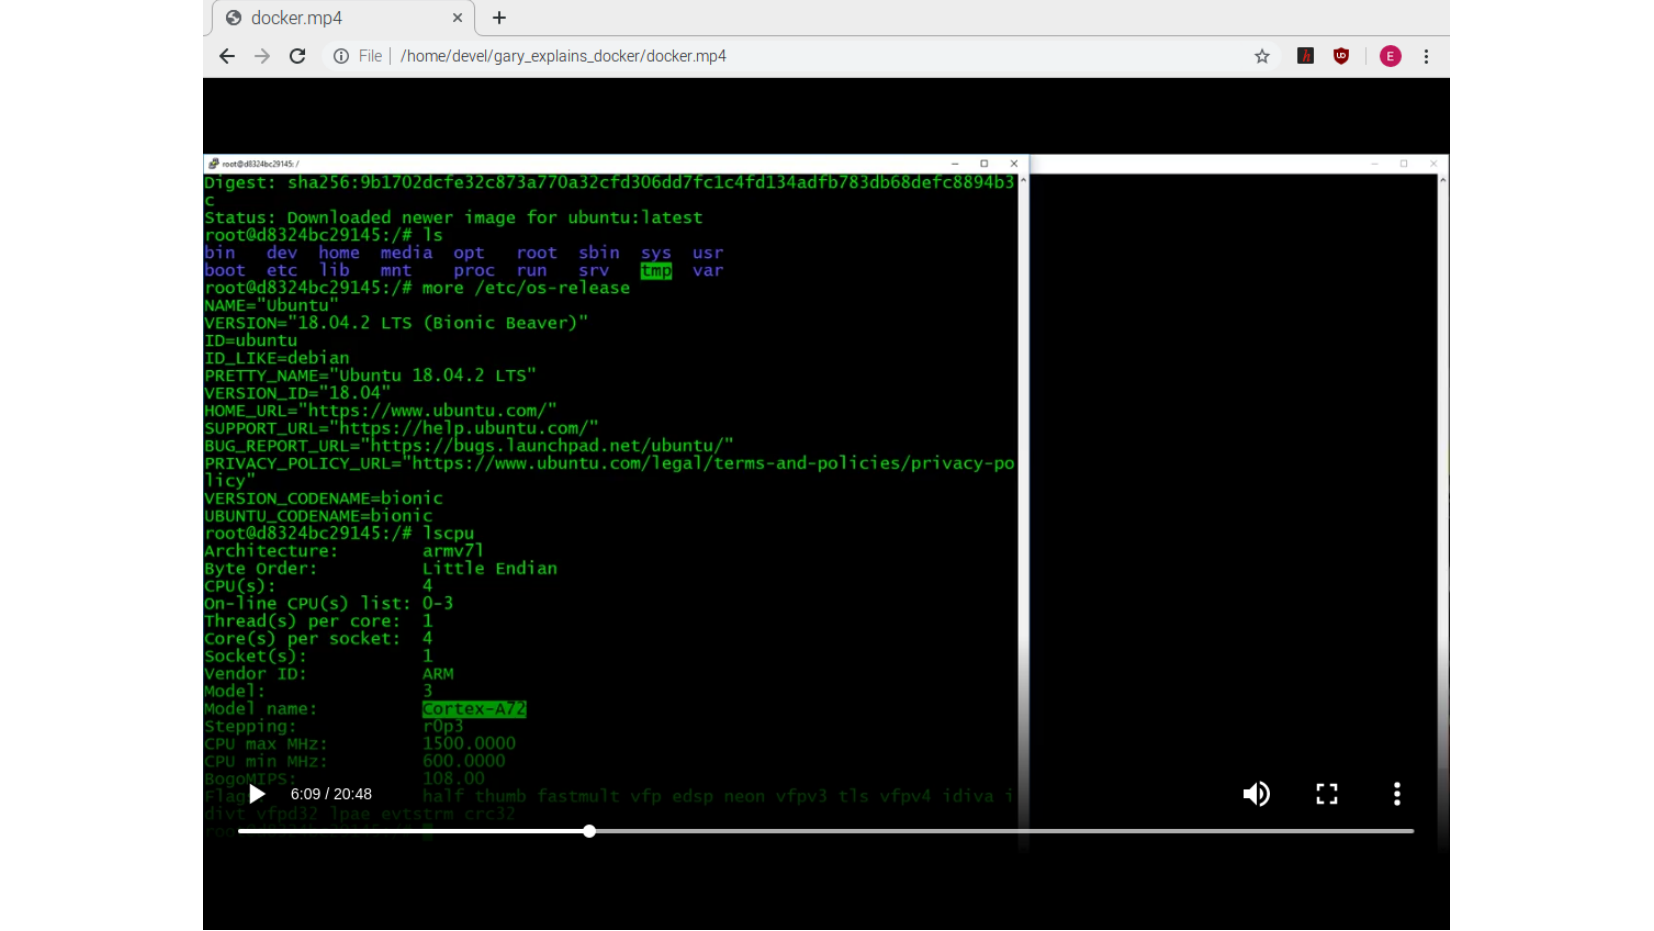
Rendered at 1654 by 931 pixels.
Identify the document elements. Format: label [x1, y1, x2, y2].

picture [203, 0, 1450, 930]
